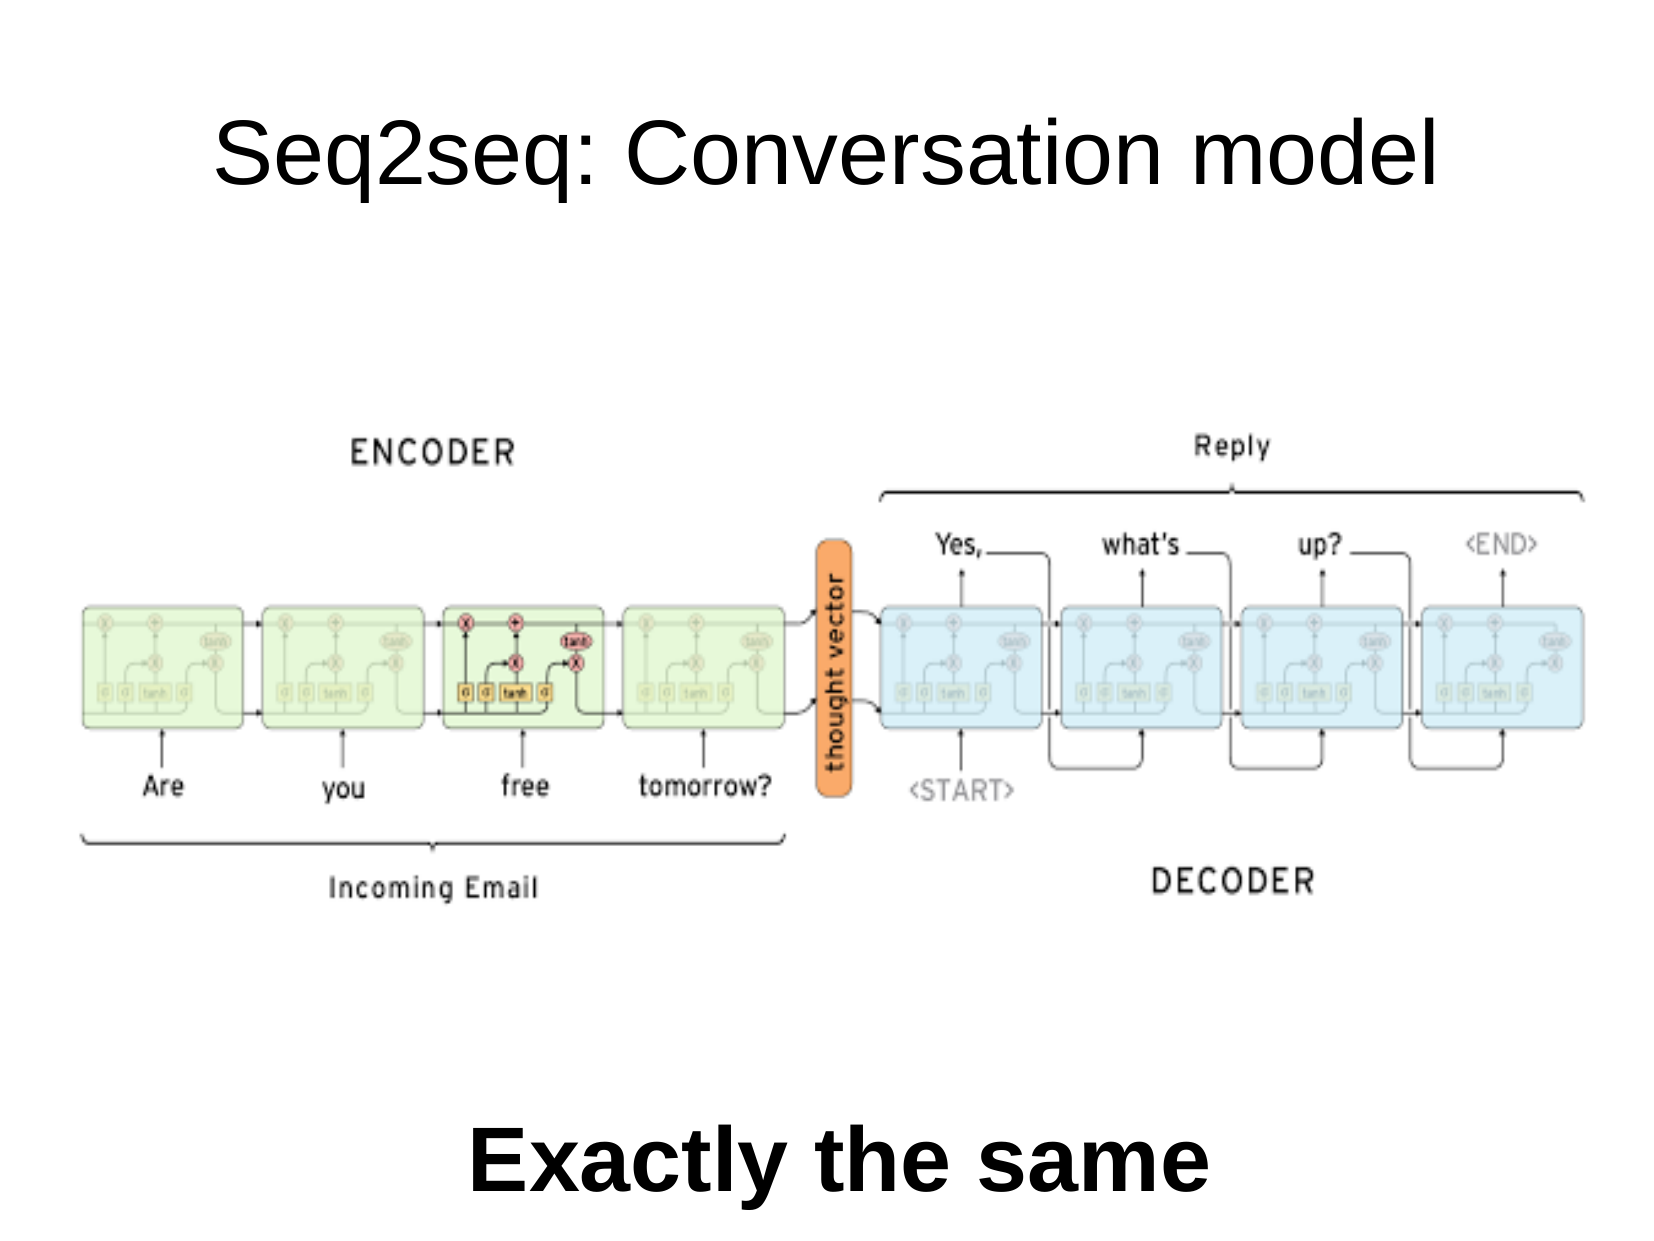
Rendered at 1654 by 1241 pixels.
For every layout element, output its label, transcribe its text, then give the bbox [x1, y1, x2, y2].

text_box Exactly the same [441, 1108, 1239, 1212]
picture [51, 395, 1620, 929]
title Seq2seq: Conversation model [82, 49, 1571, 257]
